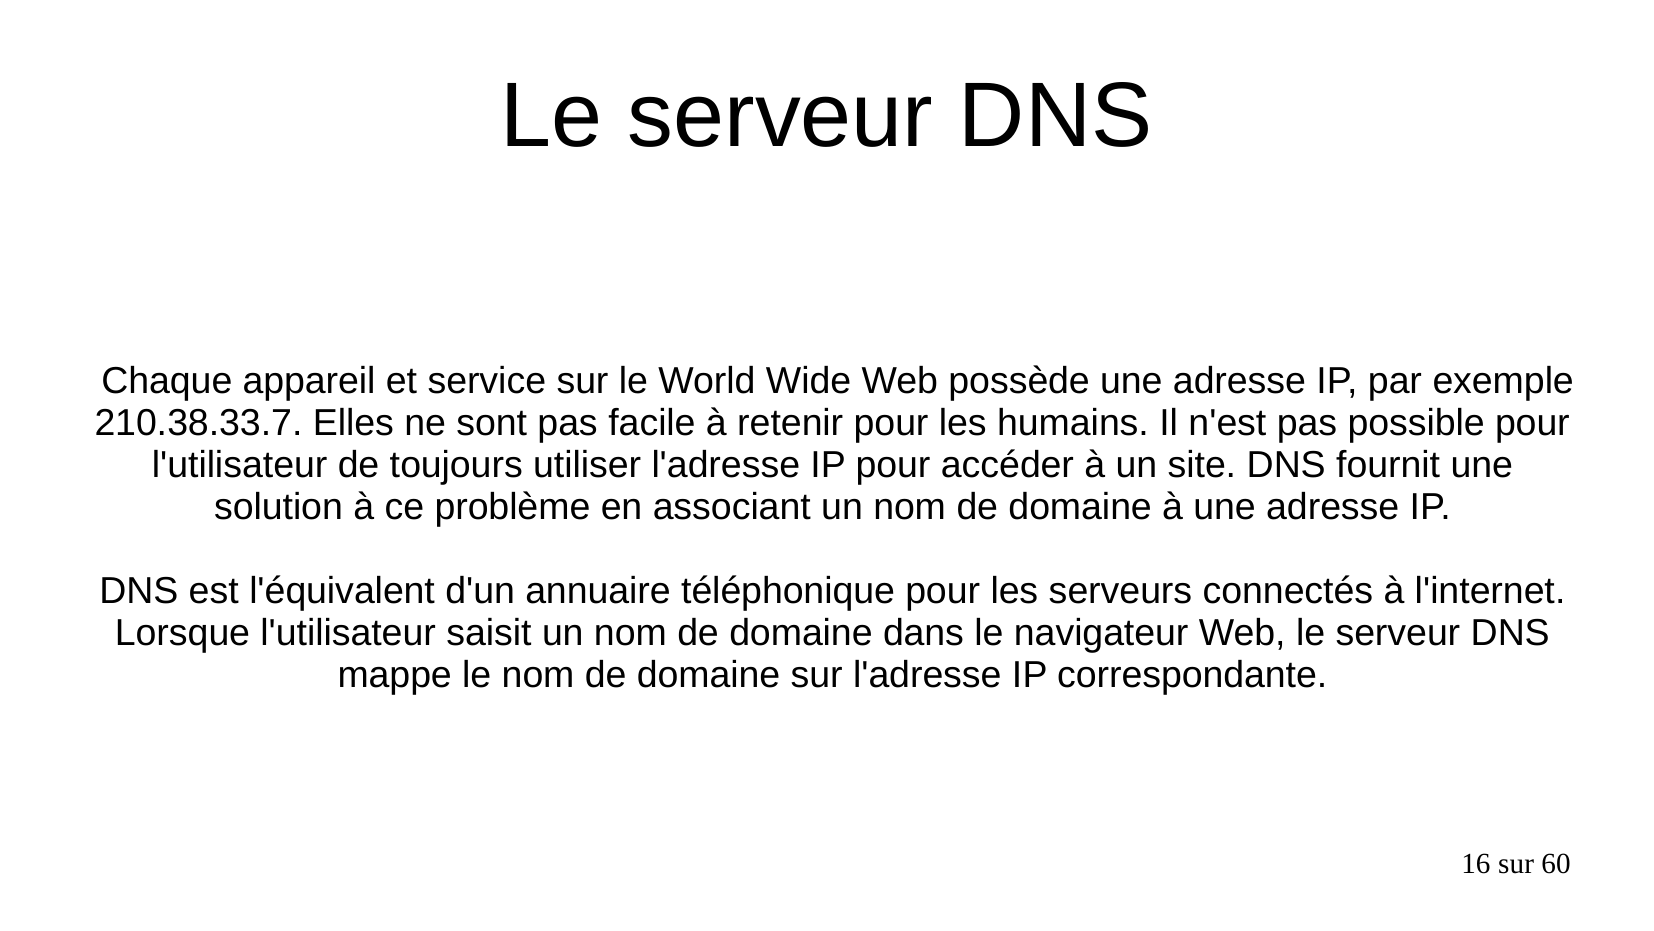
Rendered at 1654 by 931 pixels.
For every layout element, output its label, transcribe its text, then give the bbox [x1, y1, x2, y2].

subtitle Chaque appareil et service sur le World Wide Web possède une adresse IP, par exemple 210.38.33.7. Elles ne sont pas facile à retenir pour les humains. Il n'est pas possible pour l'utilisateur de toujours utiliser l'adresse IP pour accéder à un site. DNS fournit une solution à ce problème en associant un nom de domaine à une adresse IP. DNS est l'équivalent d'un annuaire téléphonique pour les serveurs connectés à l'internet. Lorsque l'utilisateur saisit un nom de domaine dans le navigateur Web, le serveur DNS mappe le nom de domaine sur l'adresse IP correspondante. [88, 257, 1577, 798]
title Le serveur DNS [82, 37, 1571, 193]
